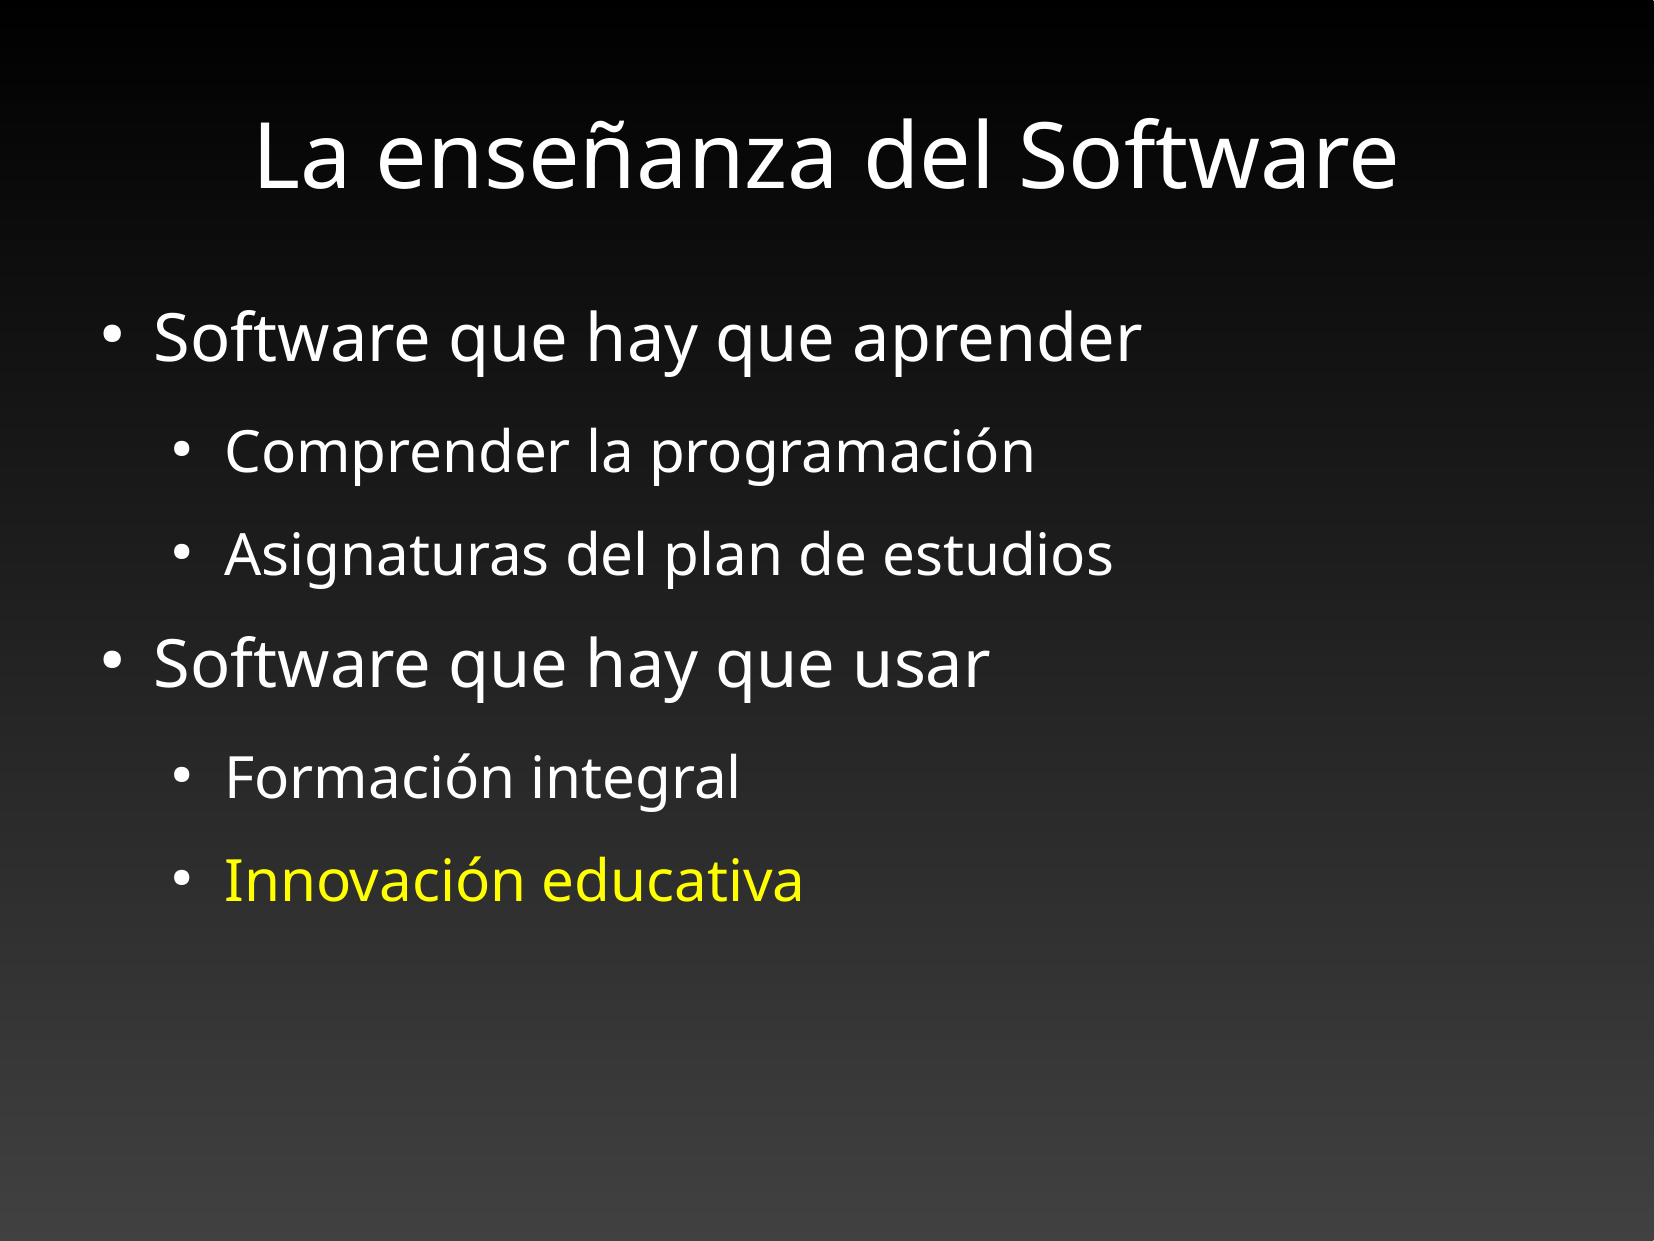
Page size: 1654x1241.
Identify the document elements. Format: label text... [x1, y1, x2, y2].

title La enseñanza del Software [82, 56, 1571, 250]
list Software que hay que aprender Comprender la programación Asignaturas del plan de estudios Software que hay que usar Formación integral Innovación educativa [82, 290, 1571, 1109]
